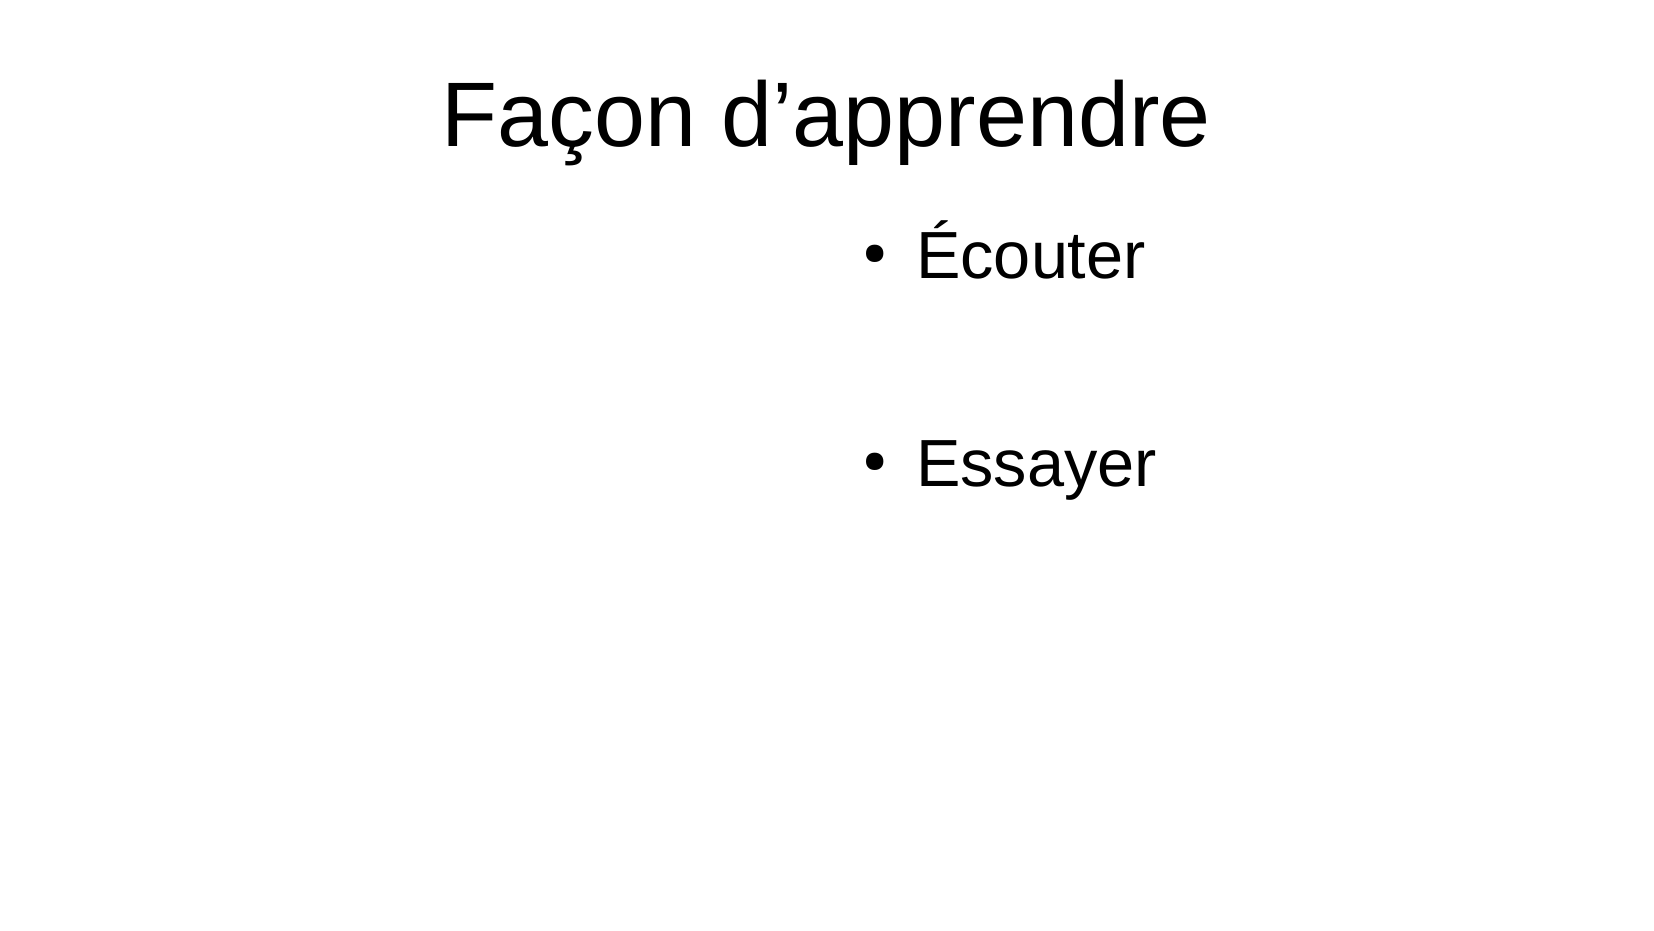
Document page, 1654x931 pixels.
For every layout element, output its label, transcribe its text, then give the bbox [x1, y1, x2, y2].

title Façon d’apprendre [82, 37, 1571, 193]
list Écouter Essayer [845, 217, 1572, 758]
